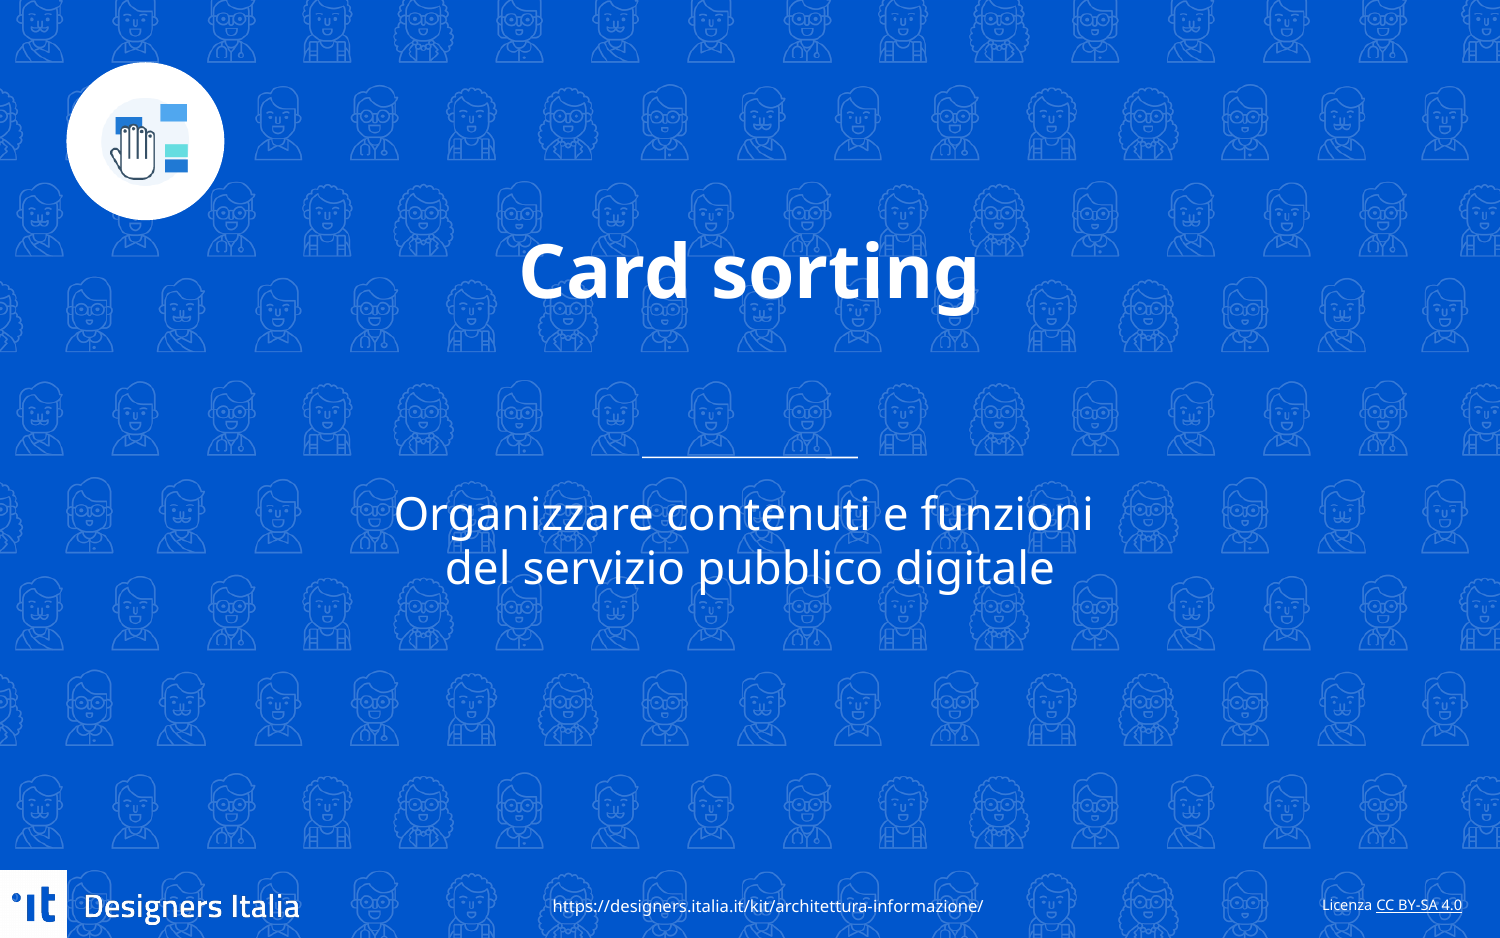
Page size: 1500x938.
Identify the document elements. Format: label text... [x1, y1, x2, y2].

text_box [67, 63, 224, 220]
text_box Licenza CC BY-SA 4.0 [1284, 870, 1500, 938]
text_box https://designers.italia.it/kit/architettura-informazione/ [337, 870, 1200, 938]
text_box Organizzare contenuti e funzioni del servizio pubblico digitale [319, 513, 1181, 565]
picture [0, 0, 1500, 938]
text_box Card sorting [149, 158, 1351, 380]
